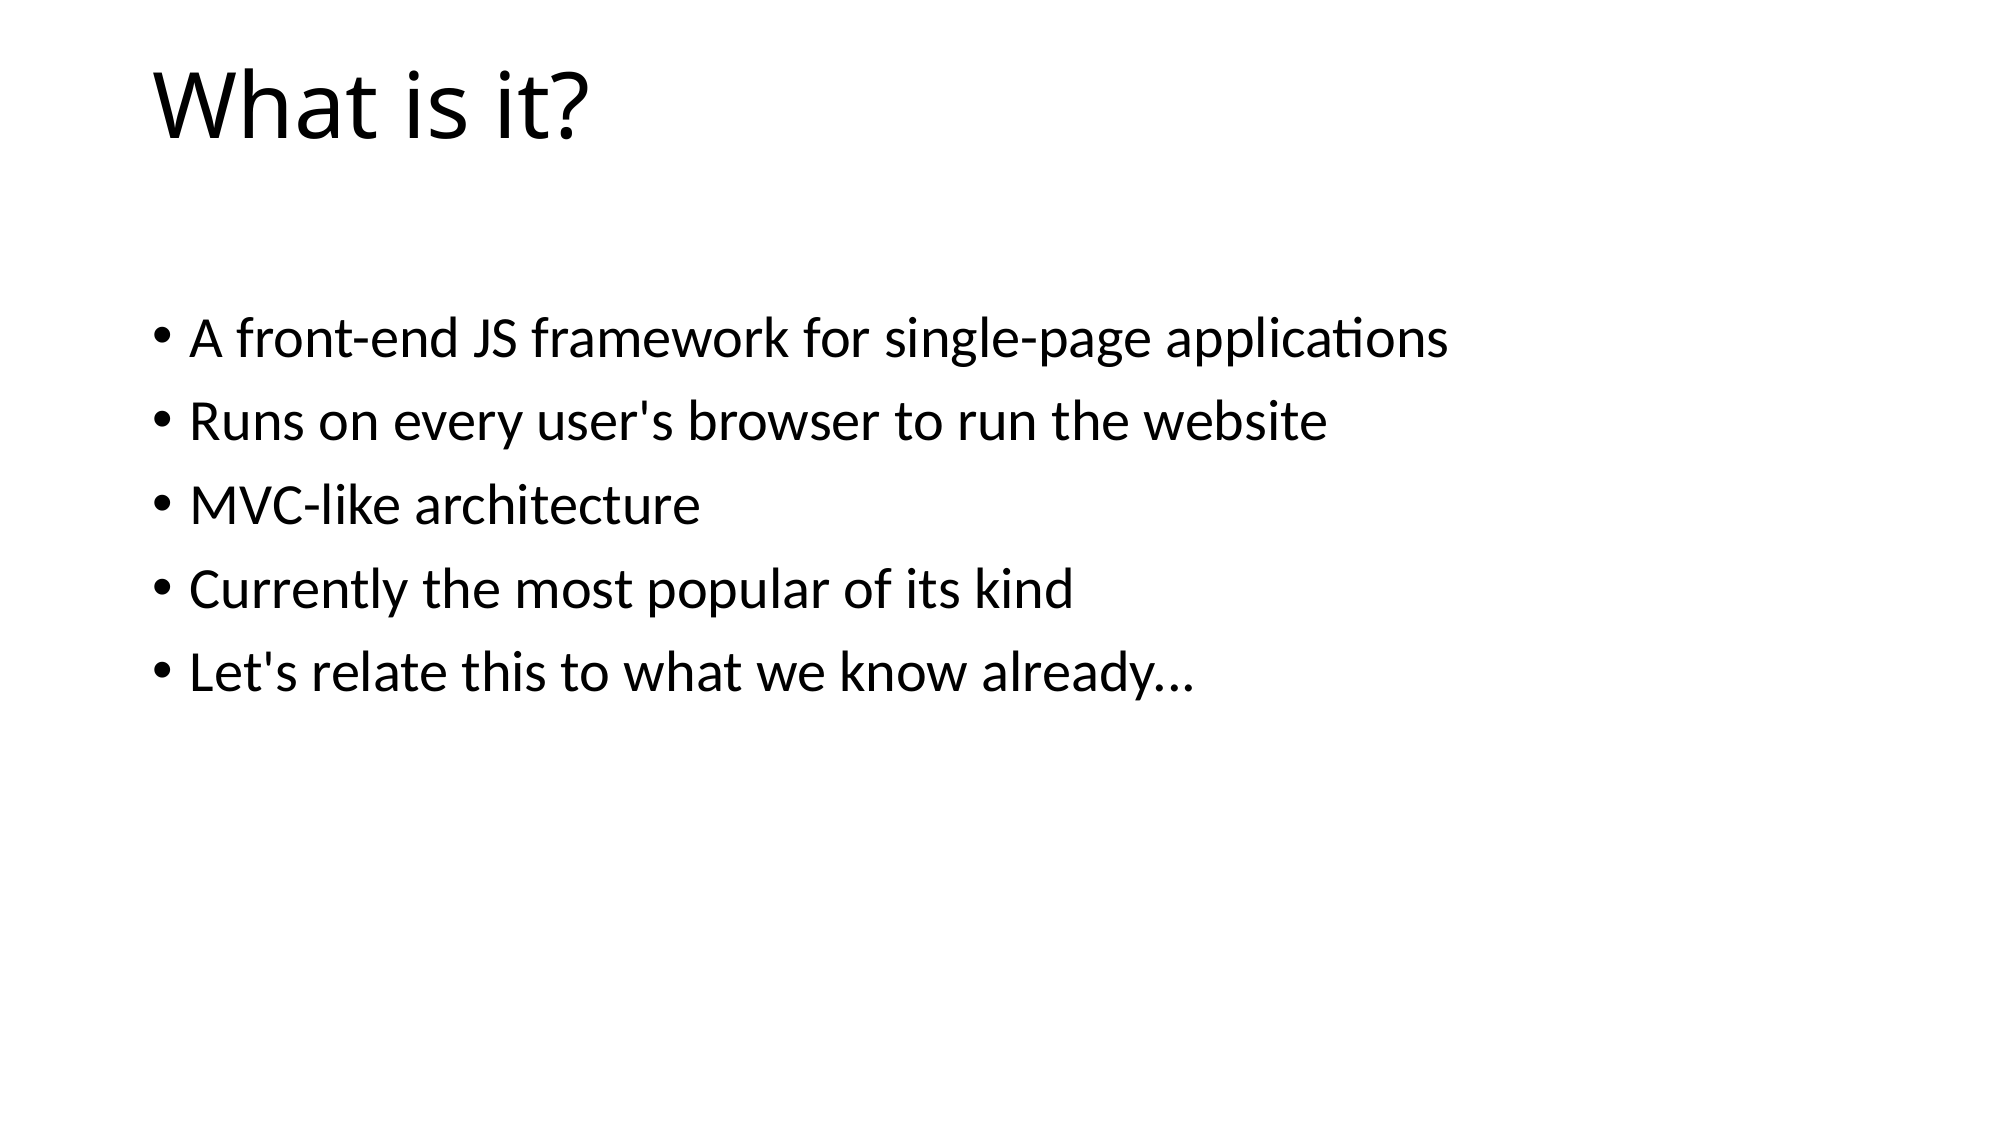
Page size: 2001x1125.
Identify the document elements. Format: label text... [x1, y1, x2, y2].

list A front-end JS framework for single-page applications Runs on every user's browser to run the website MVC-like architecture Currently the most popular of its kind Let's relate this to what we know already... [137, 299, 1863, 1014]
title What is it? [137, 0, 1863, 218]
